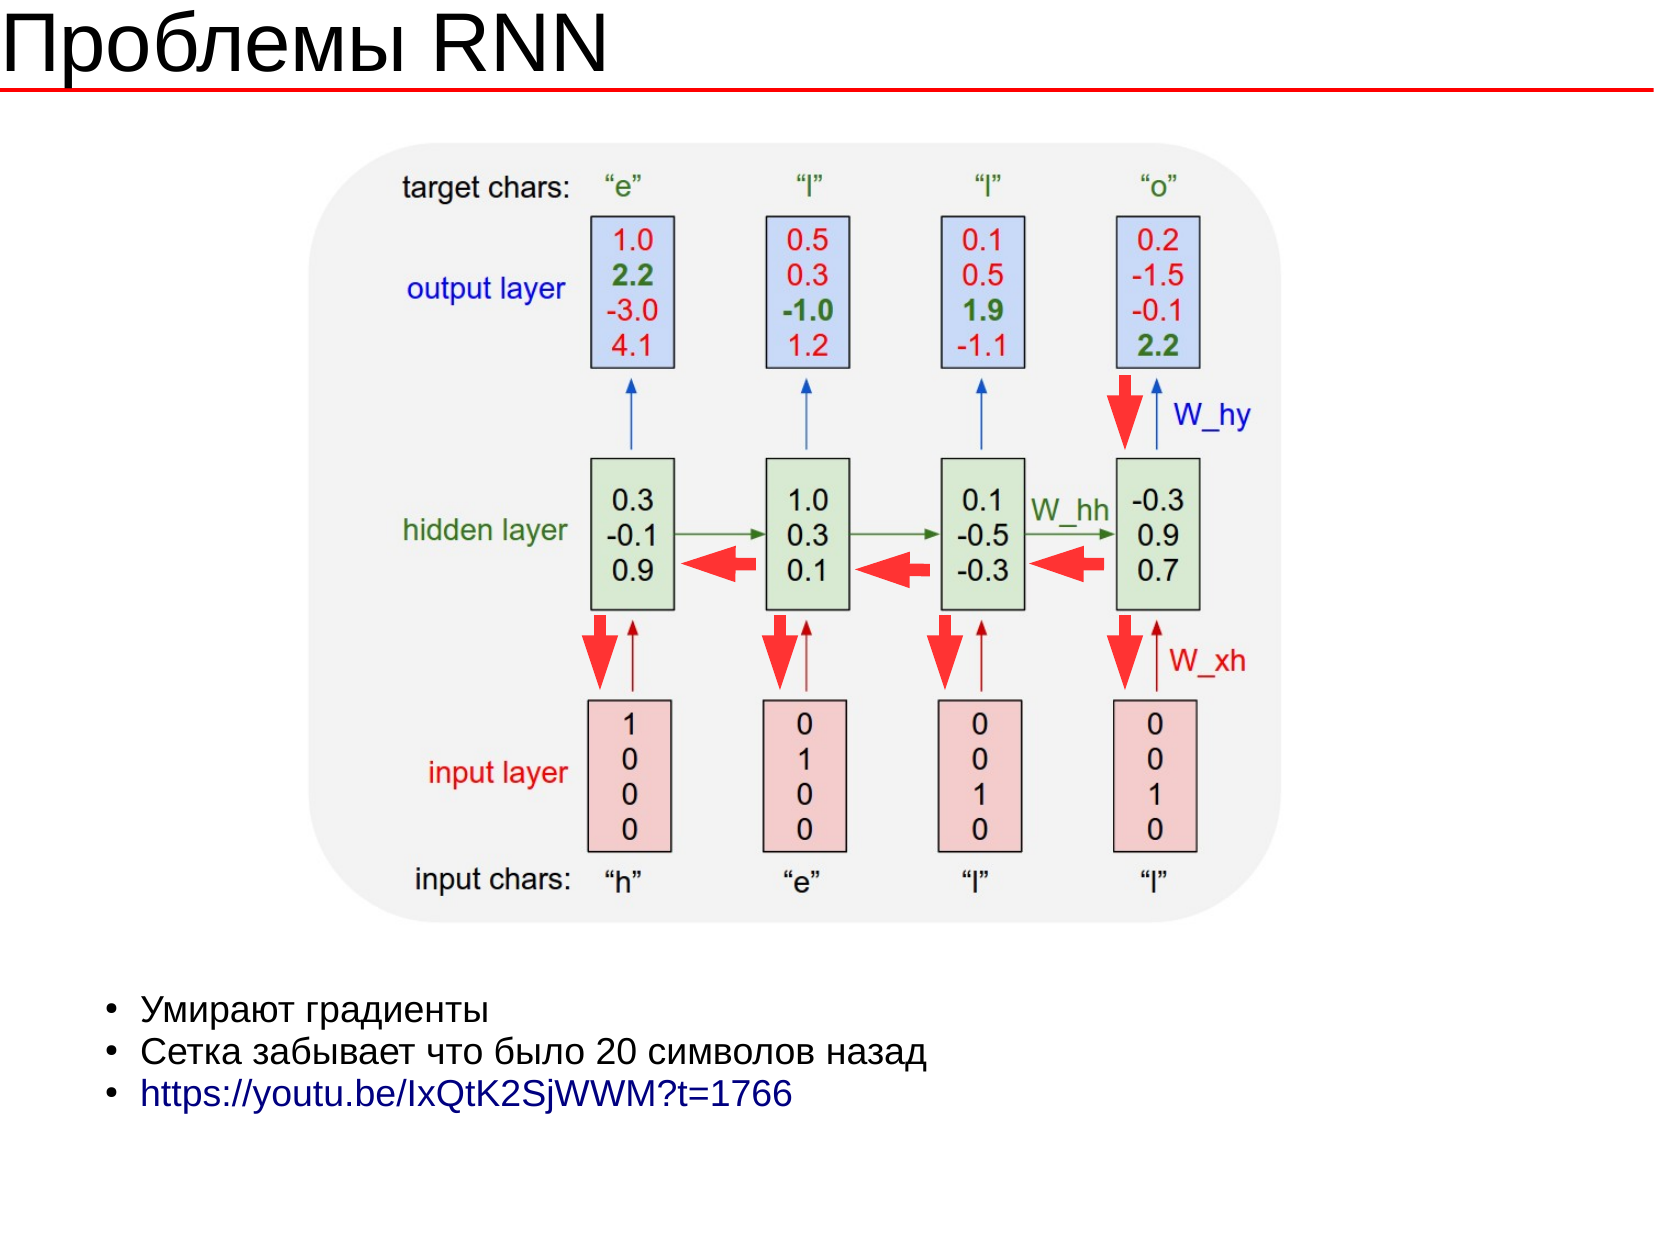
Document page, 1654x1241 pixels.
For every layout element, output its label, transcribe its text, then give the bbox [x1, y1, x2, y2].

title Проблемы RNN [0, 0, 1489, 90]
picture [299, 134, 1290, 931]
text_box Умирают градиенты Сетка забывает что было 20 символов назад https://youtu.be/IxQtK2SjWWM?t=1766 [90, 981, 1456, 1164]
